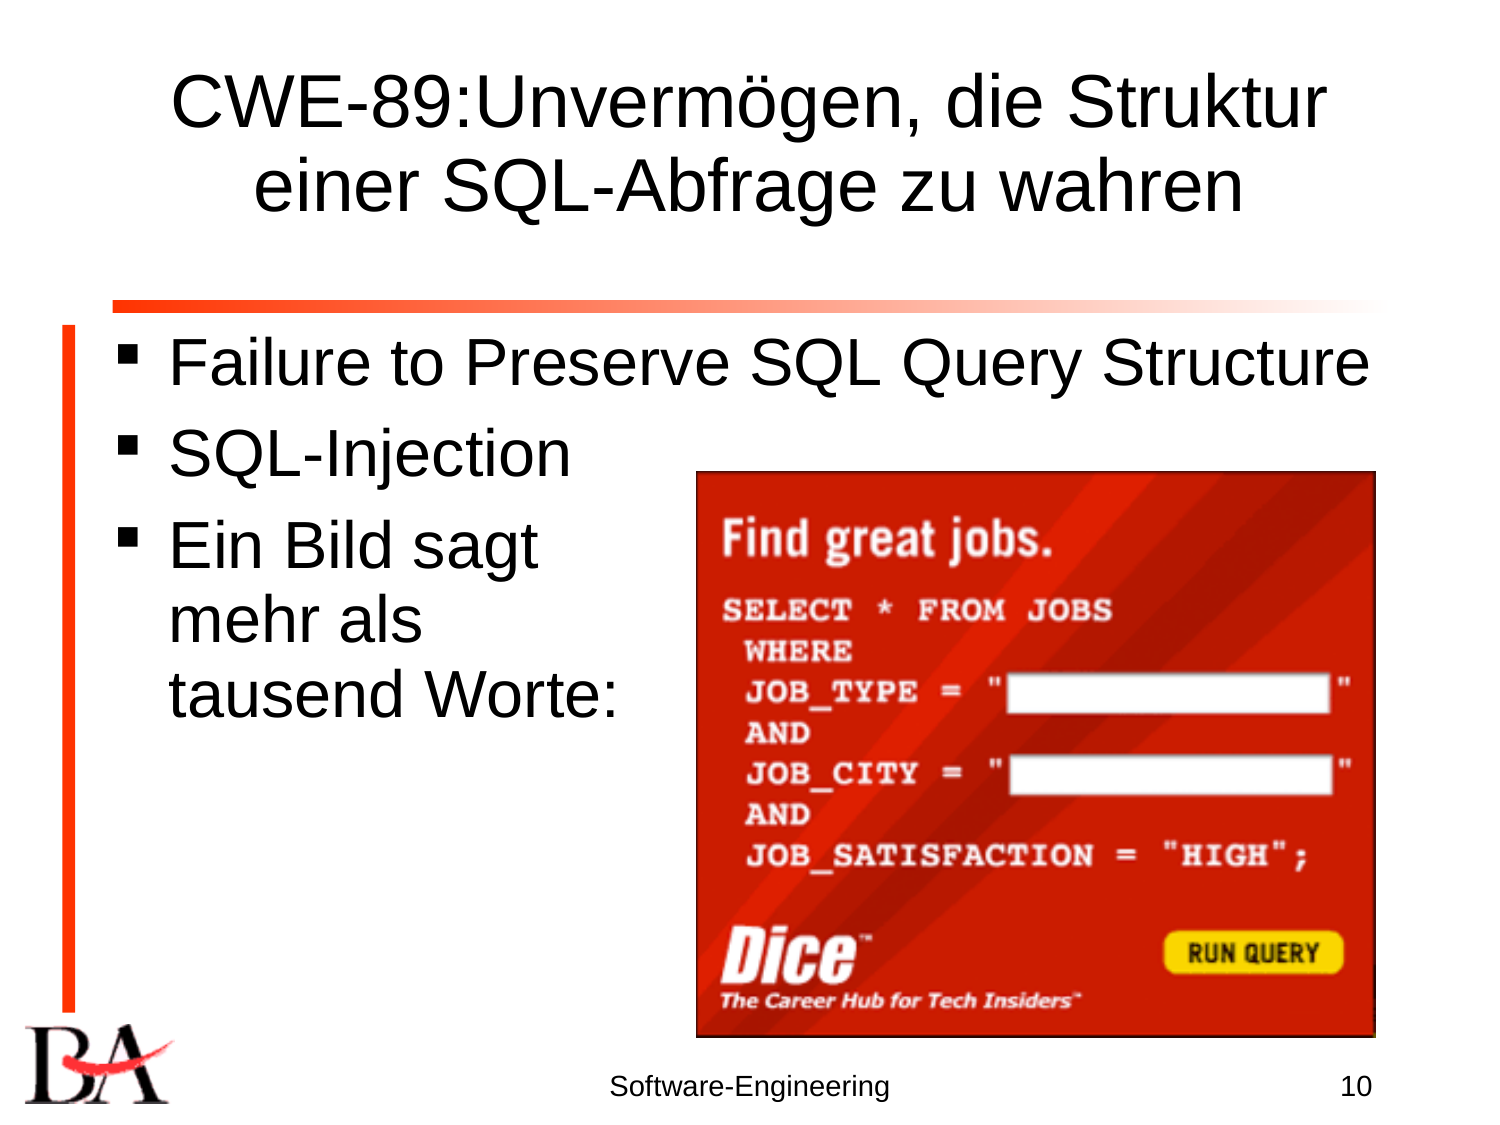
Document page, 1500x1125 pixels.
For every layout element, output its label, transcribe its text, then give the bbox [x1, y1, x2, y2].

picture [24, 1024, 175, 1104]
list Failure to Preserve SQL Query Structure SQL-Injection Ein Bild sagt mehr als tausend Worte: [112, 324, 1388, 1036]
picture [696, 471, 1376, 1038]
title CWE-89:Unvermögen, die Struktur einer SQL-Abfrage zu wahren [112, 28, 1388, 259]
